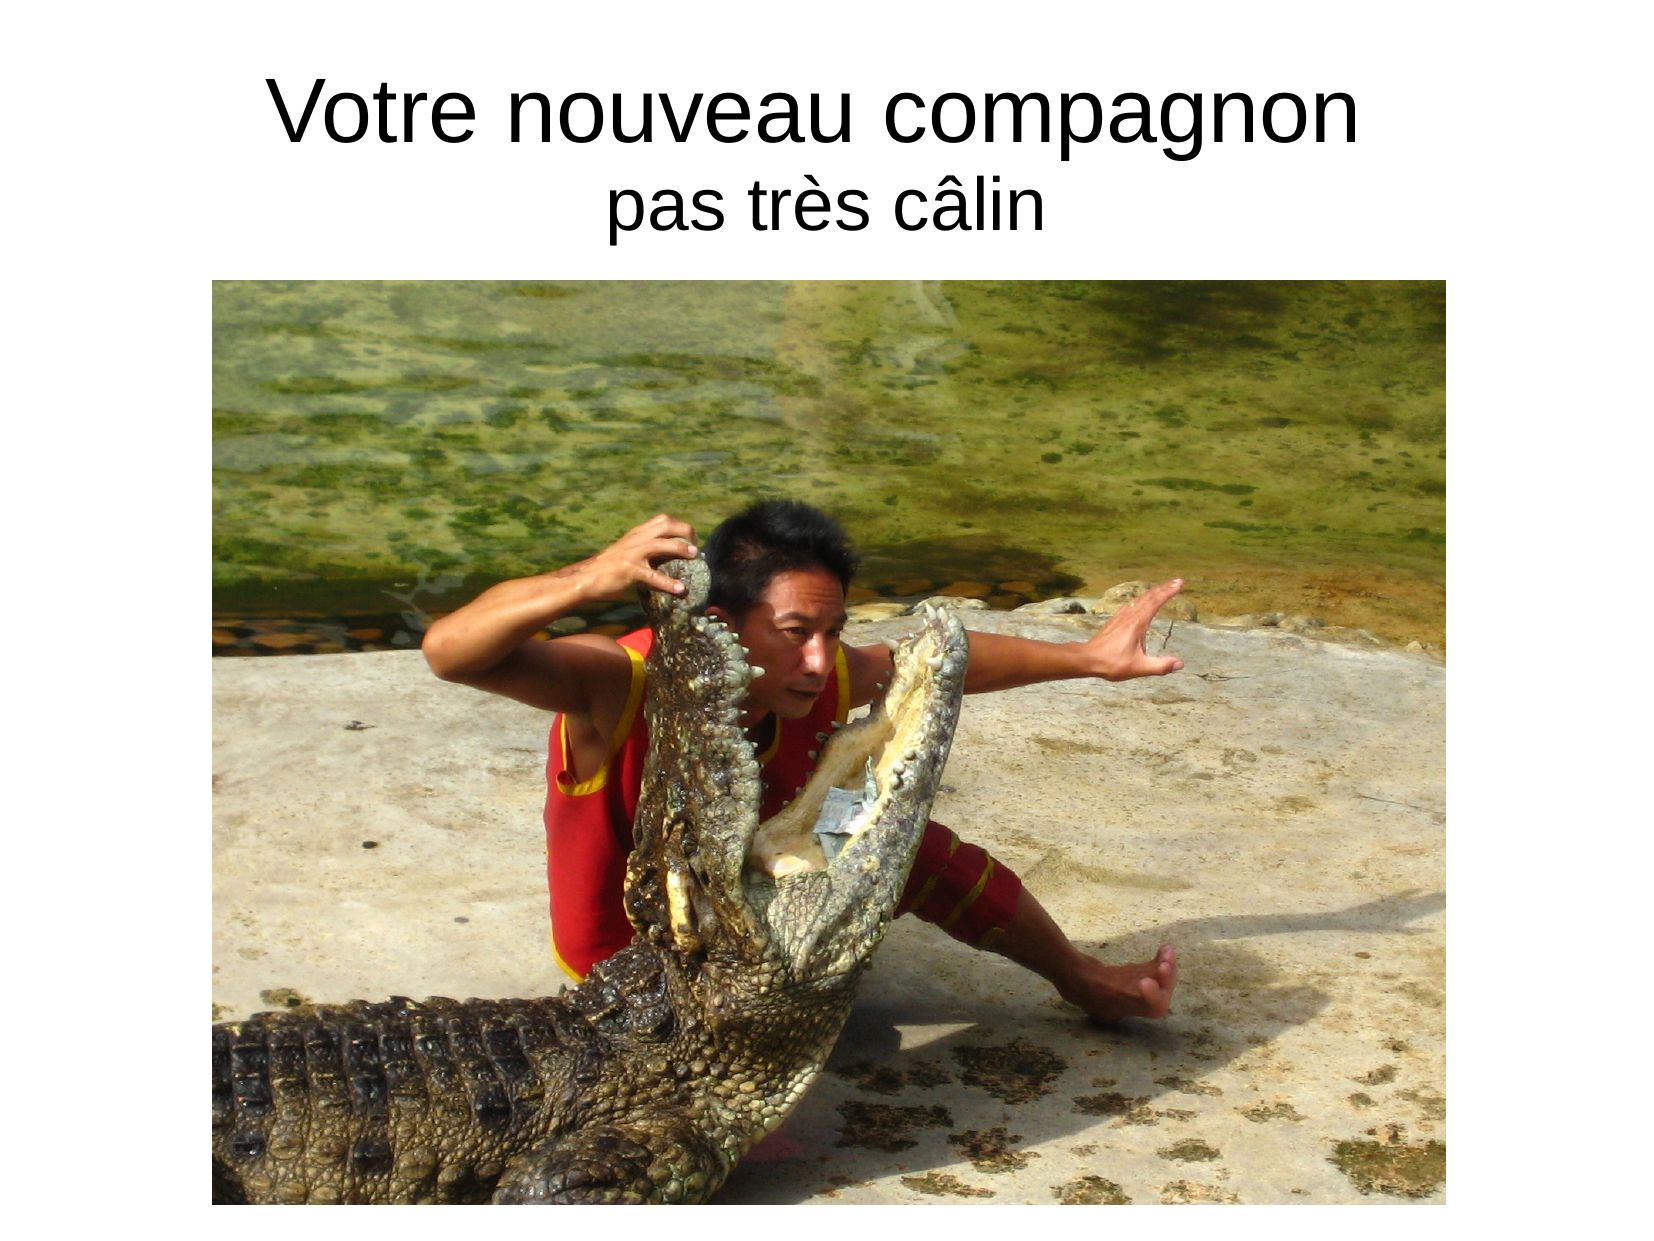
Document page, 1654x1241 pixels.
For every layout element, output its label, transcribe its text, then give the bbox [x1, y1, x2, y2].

picture [212, 280, 1446, 1205]
title Votre nouveau compagnon pas très câlin [82, 49, 1571, 257]
